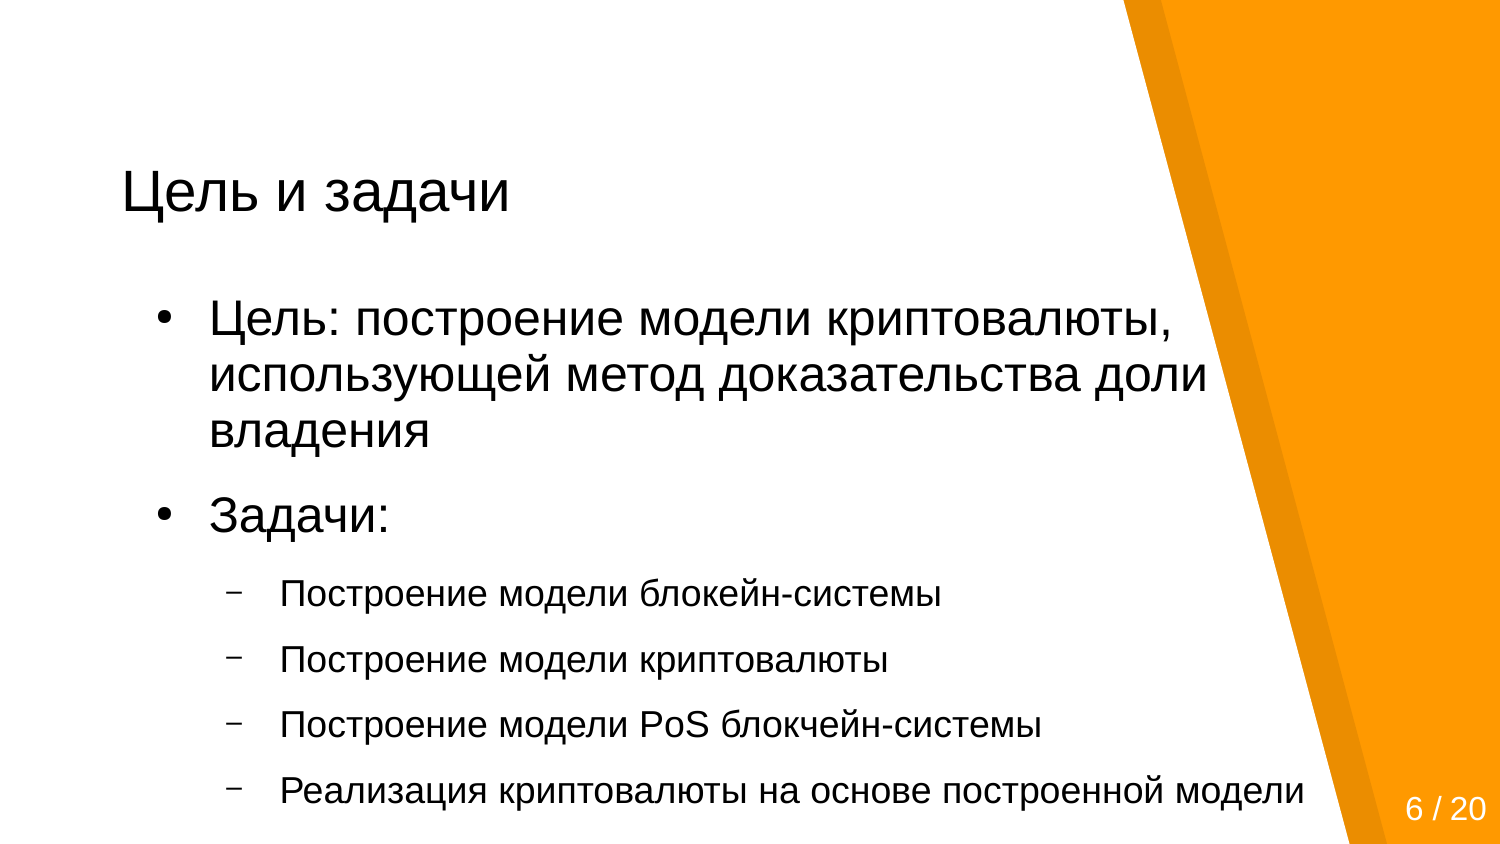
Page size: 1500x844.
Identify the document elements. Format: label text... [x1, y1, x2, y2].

title Цель и задачи [121, 125, 1134, 256]
list Цель: построение модели криптовалюты, использующей метод доказательства доли владения Задачи: Построение модели блокейн-системы Построение модели криптовалюты Построение модели PoS блокчейн-системы Реализация криптовалюты на основе построенной модели [137, 290, 1335, 844]
